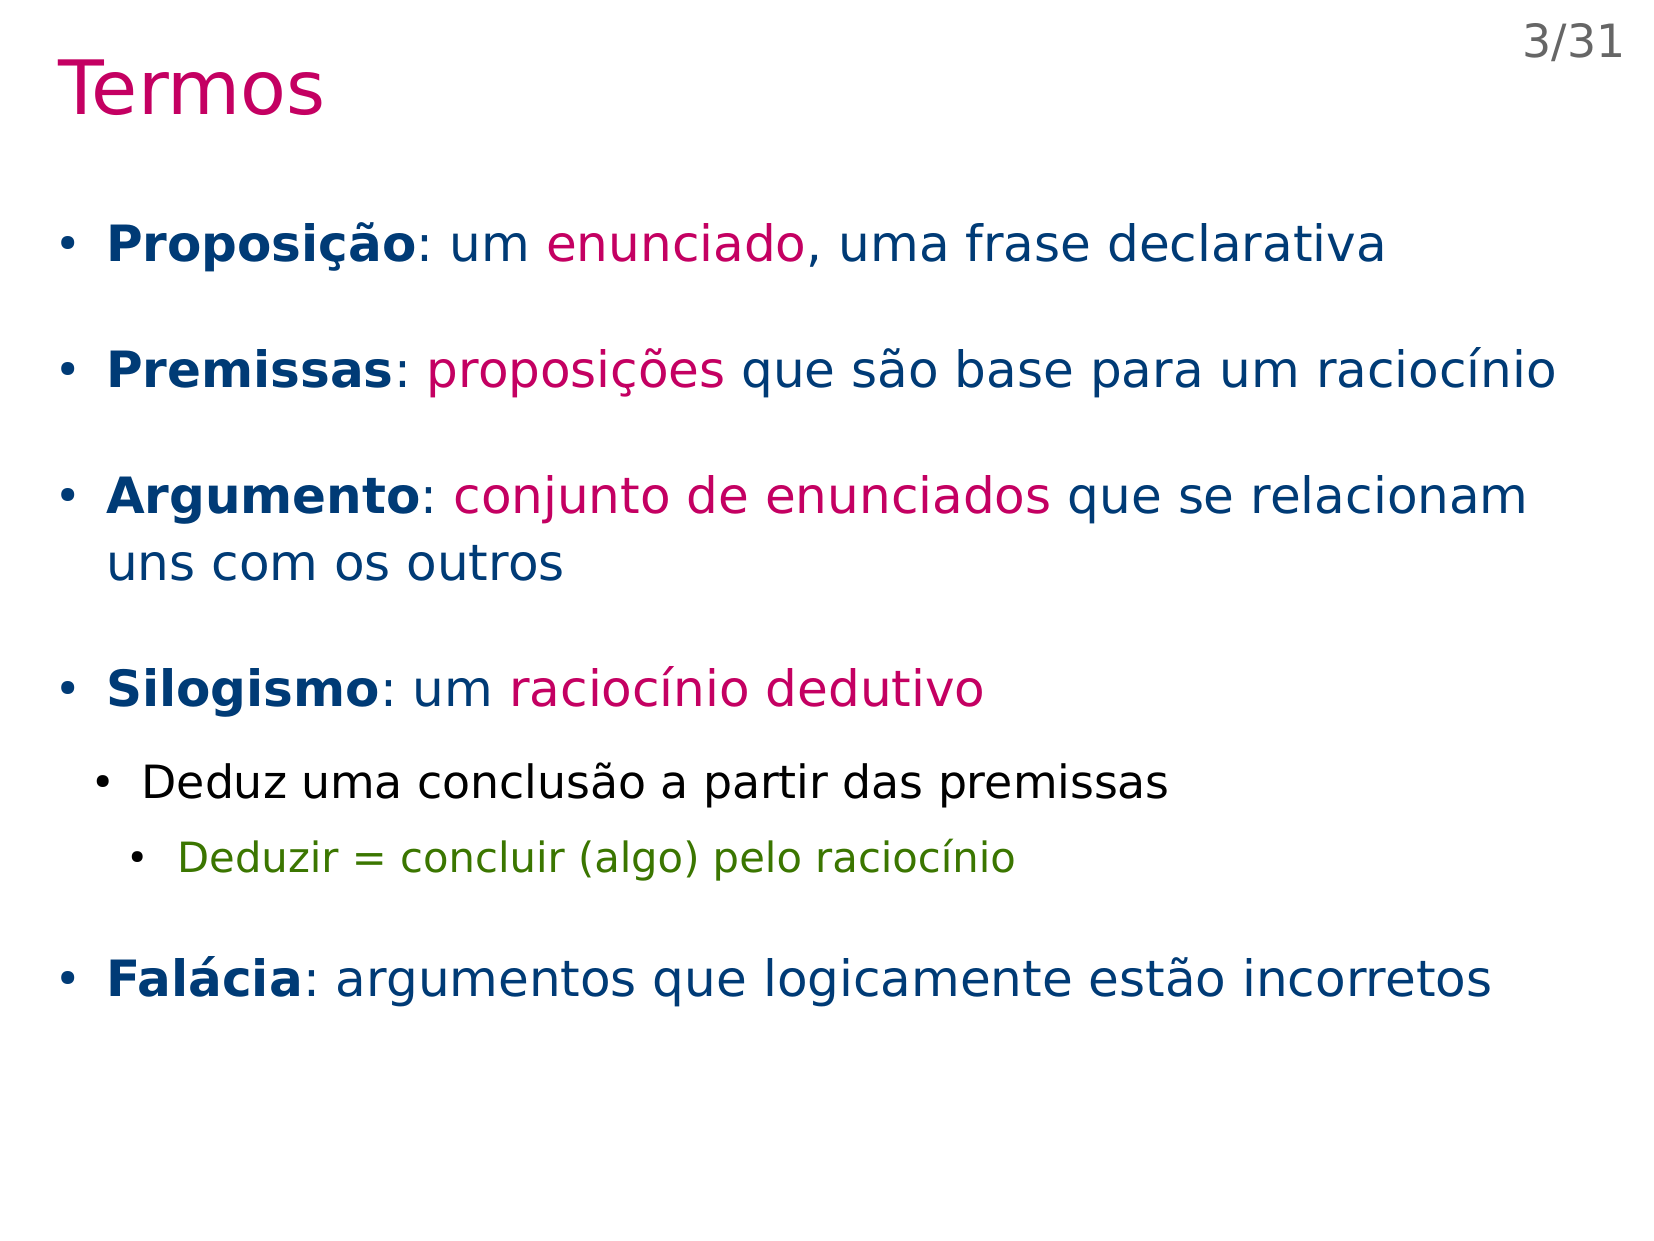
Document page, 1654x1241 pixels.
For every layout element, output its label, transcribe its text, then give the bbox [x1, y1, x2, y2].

list Proposição: um enunciado, uma frase declarativa Premissas: proposições que são base para um raciocínio Argumento: conjunto de enunciados que se relacionam uns com os outros Silogismo: um raciocínio dedutivo Deduz uma conclusão a partir das premissas Deduzir = concluir (algo) pelo raciocínio Falácia: argumentos que logicamente estão incorretos [59, 206, 1625, 1211]
title Termos [59, 29, 1625, 148]
